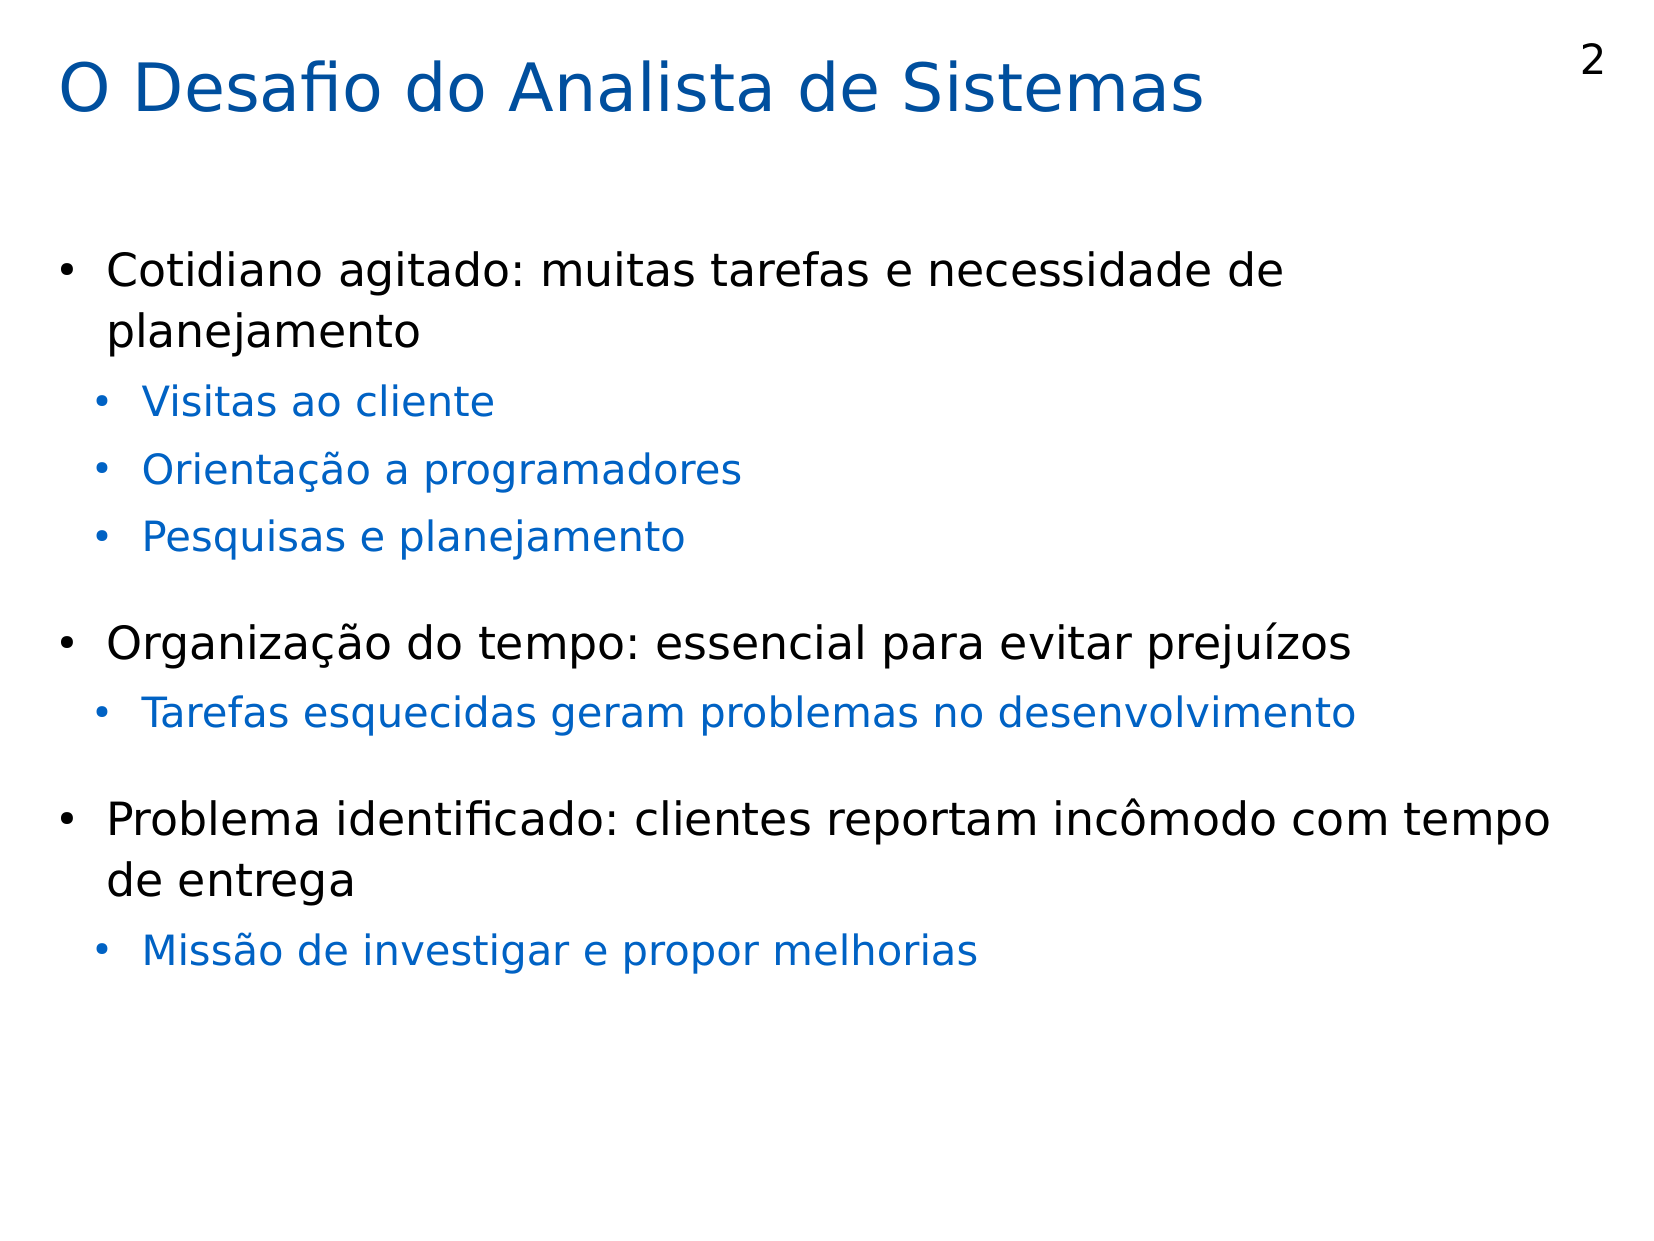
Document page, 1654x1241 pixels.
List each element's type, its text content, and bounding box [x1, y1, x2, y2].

list Cotidiano agitado: muitas tarefas e necessidade de planejamento Visitas ao cliente Orientação a programadores Pesquisas e planejamento Organização do tempo: essencial para evitar prejuízos Tarefas esquecidas geram problemas no desenvolvimento Problema identificado: clientes reportam incômodo com tempo de entrega Missão de investigar e propor melhorias [59, 236, 1595, 1211]
title O Desafio do Analista de Sistemas [59, 29, 1506, 148]
